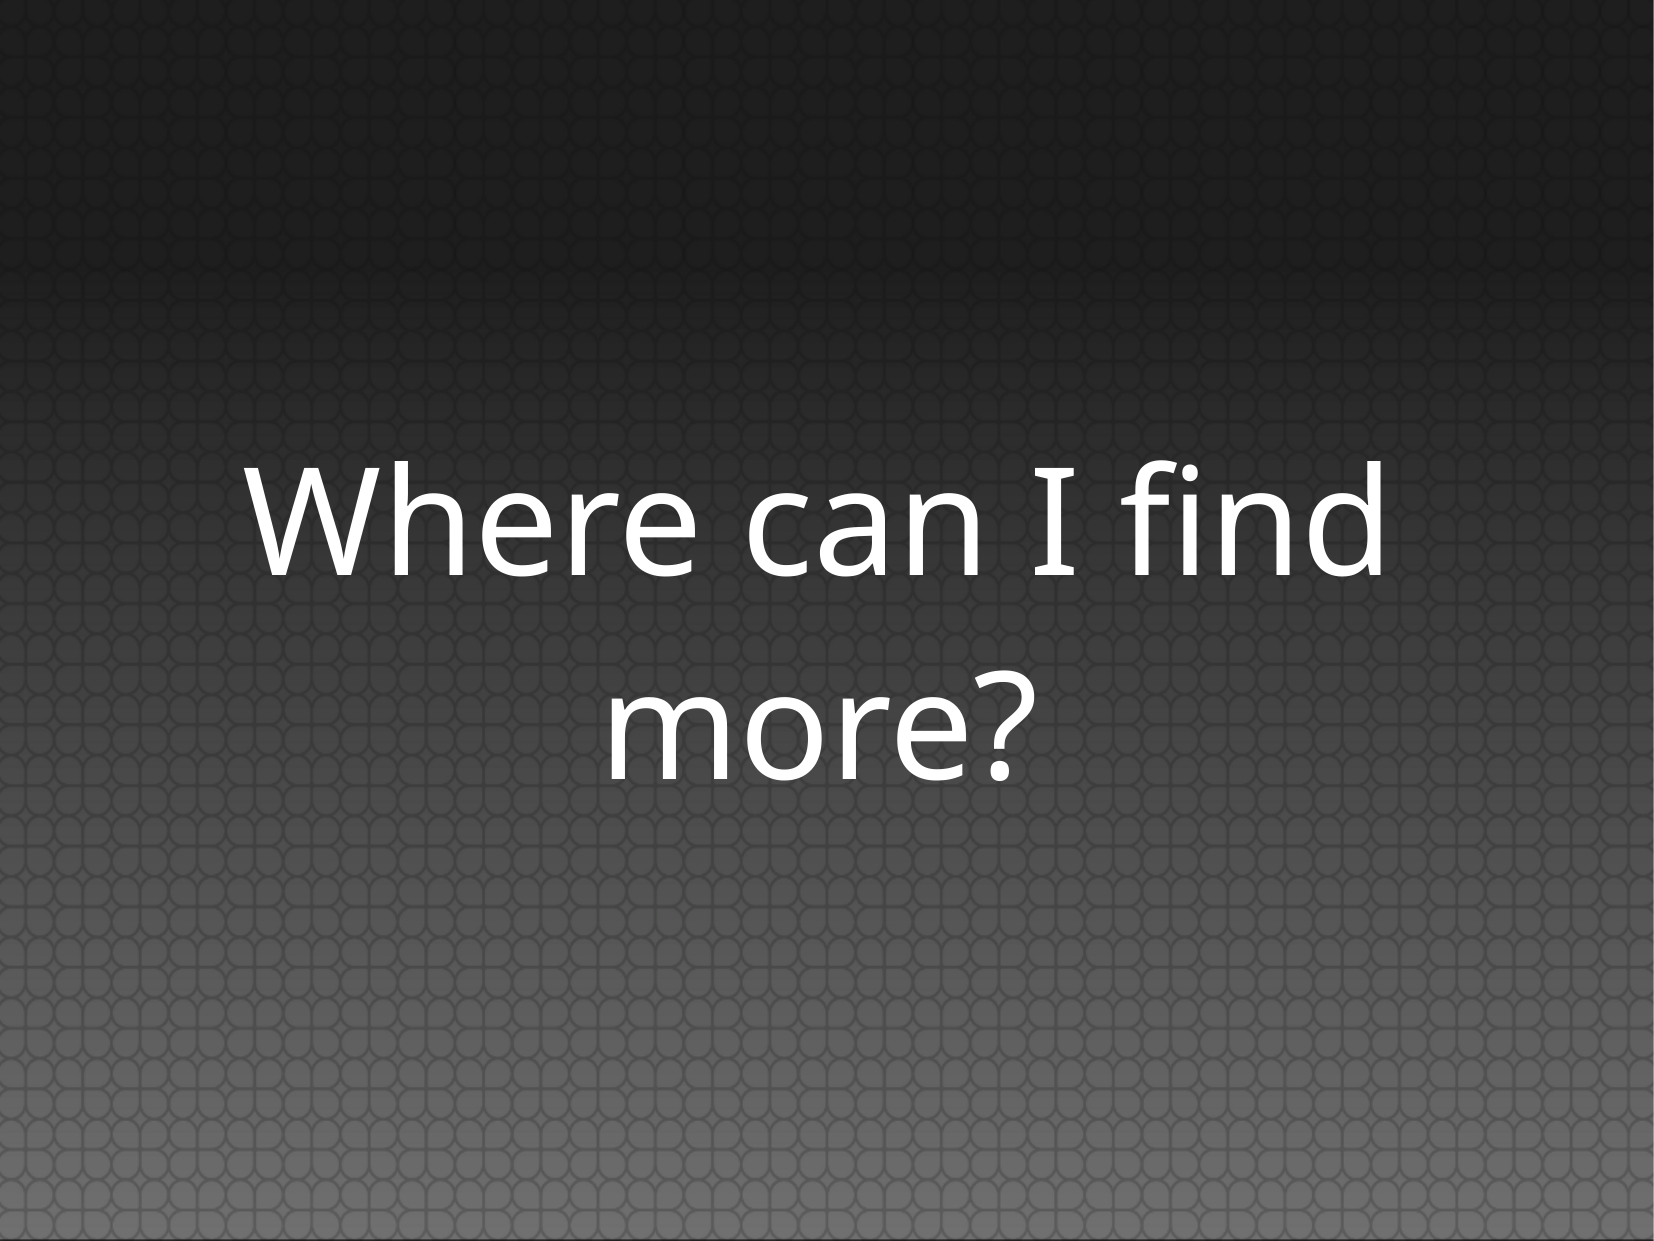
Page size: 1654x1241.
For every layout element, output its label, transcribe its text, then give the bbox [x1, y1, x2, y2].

picture [0, 0, 1654, 1241]
title Where can I find more? [75, 444, 1564, 794]
